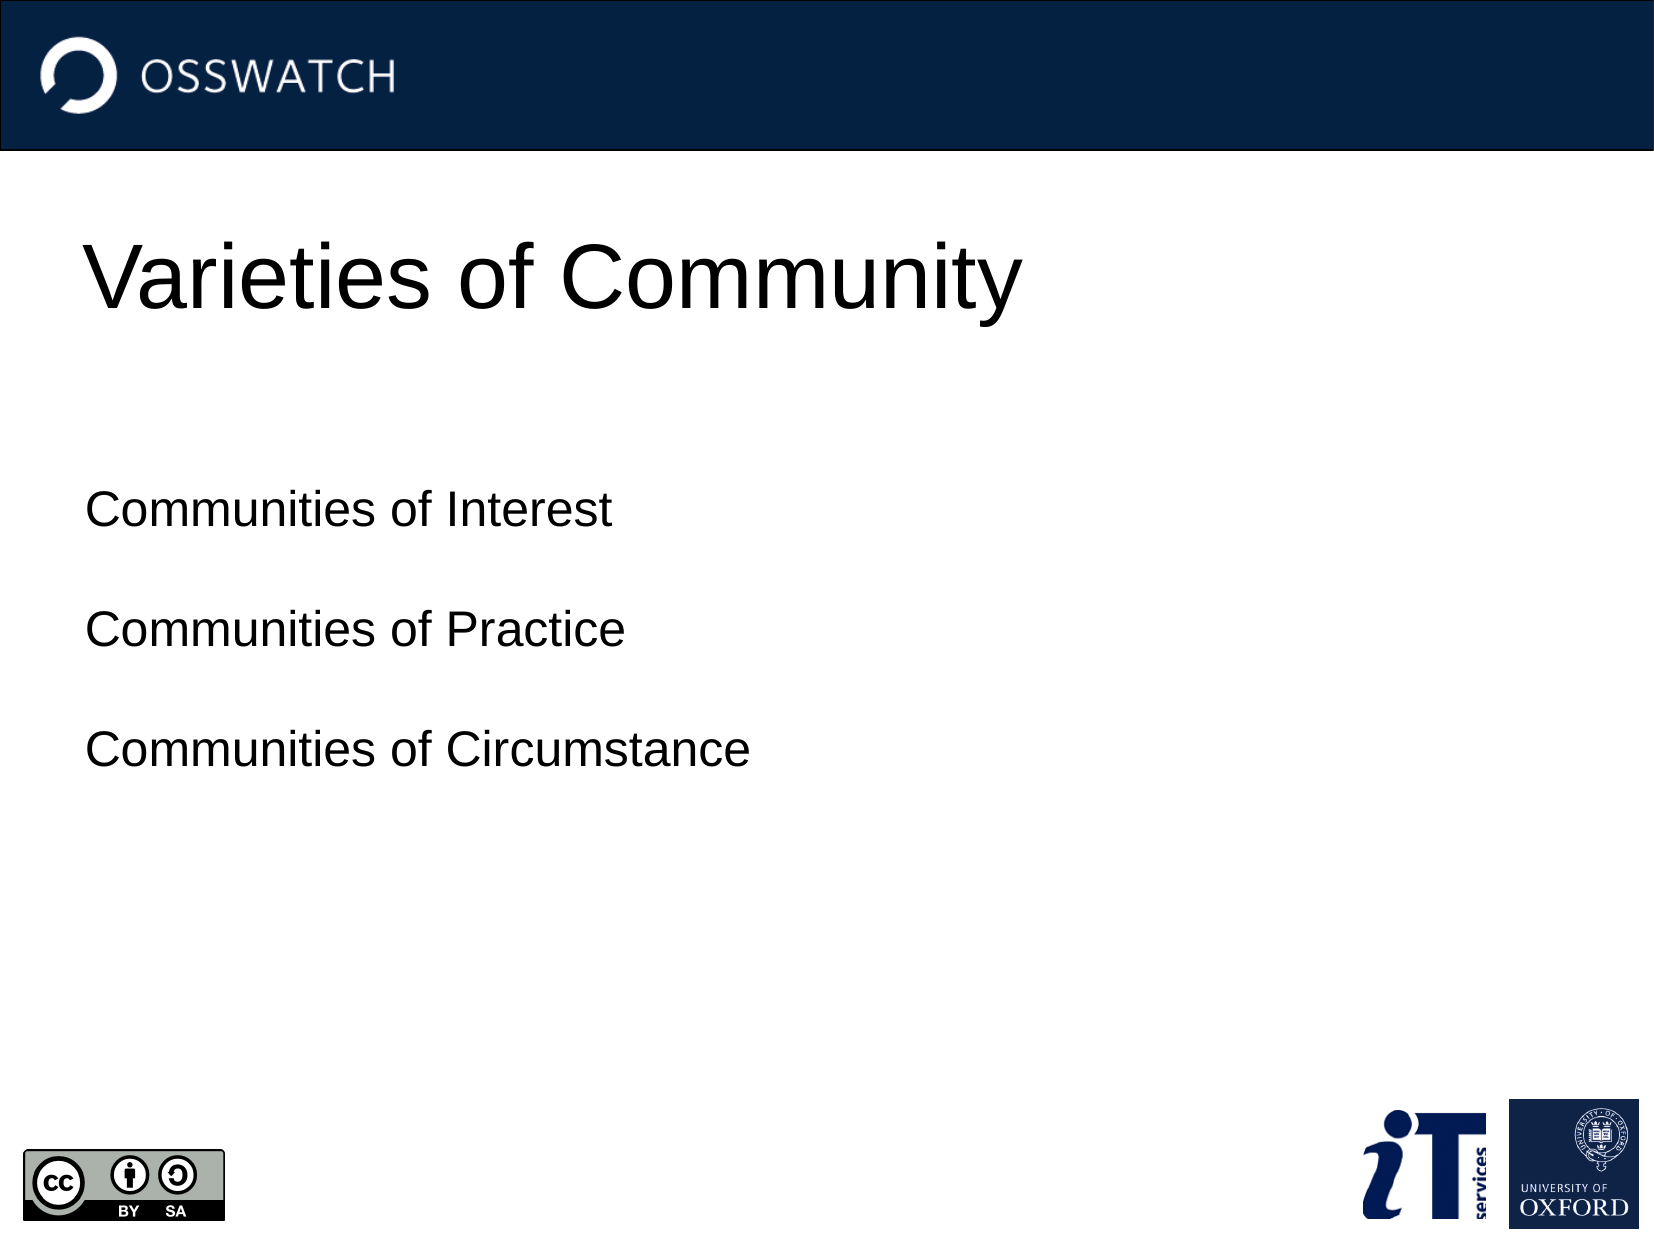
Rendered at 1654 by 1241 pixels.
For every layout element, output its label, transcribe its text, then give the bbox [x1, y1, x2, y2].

picture [12, 12, 426, 141]
text_box Varieties of Community [82, 169, 1569, 375]
text_box Communities of Interest Communities of Practice Communities of Circumstance [69, 468, 1012, 888]
picture [23, 1149, 225, 1221]
picture [1363, 1110, 1486, 1219]
picture [1509, 1099, 1639, 1229]
